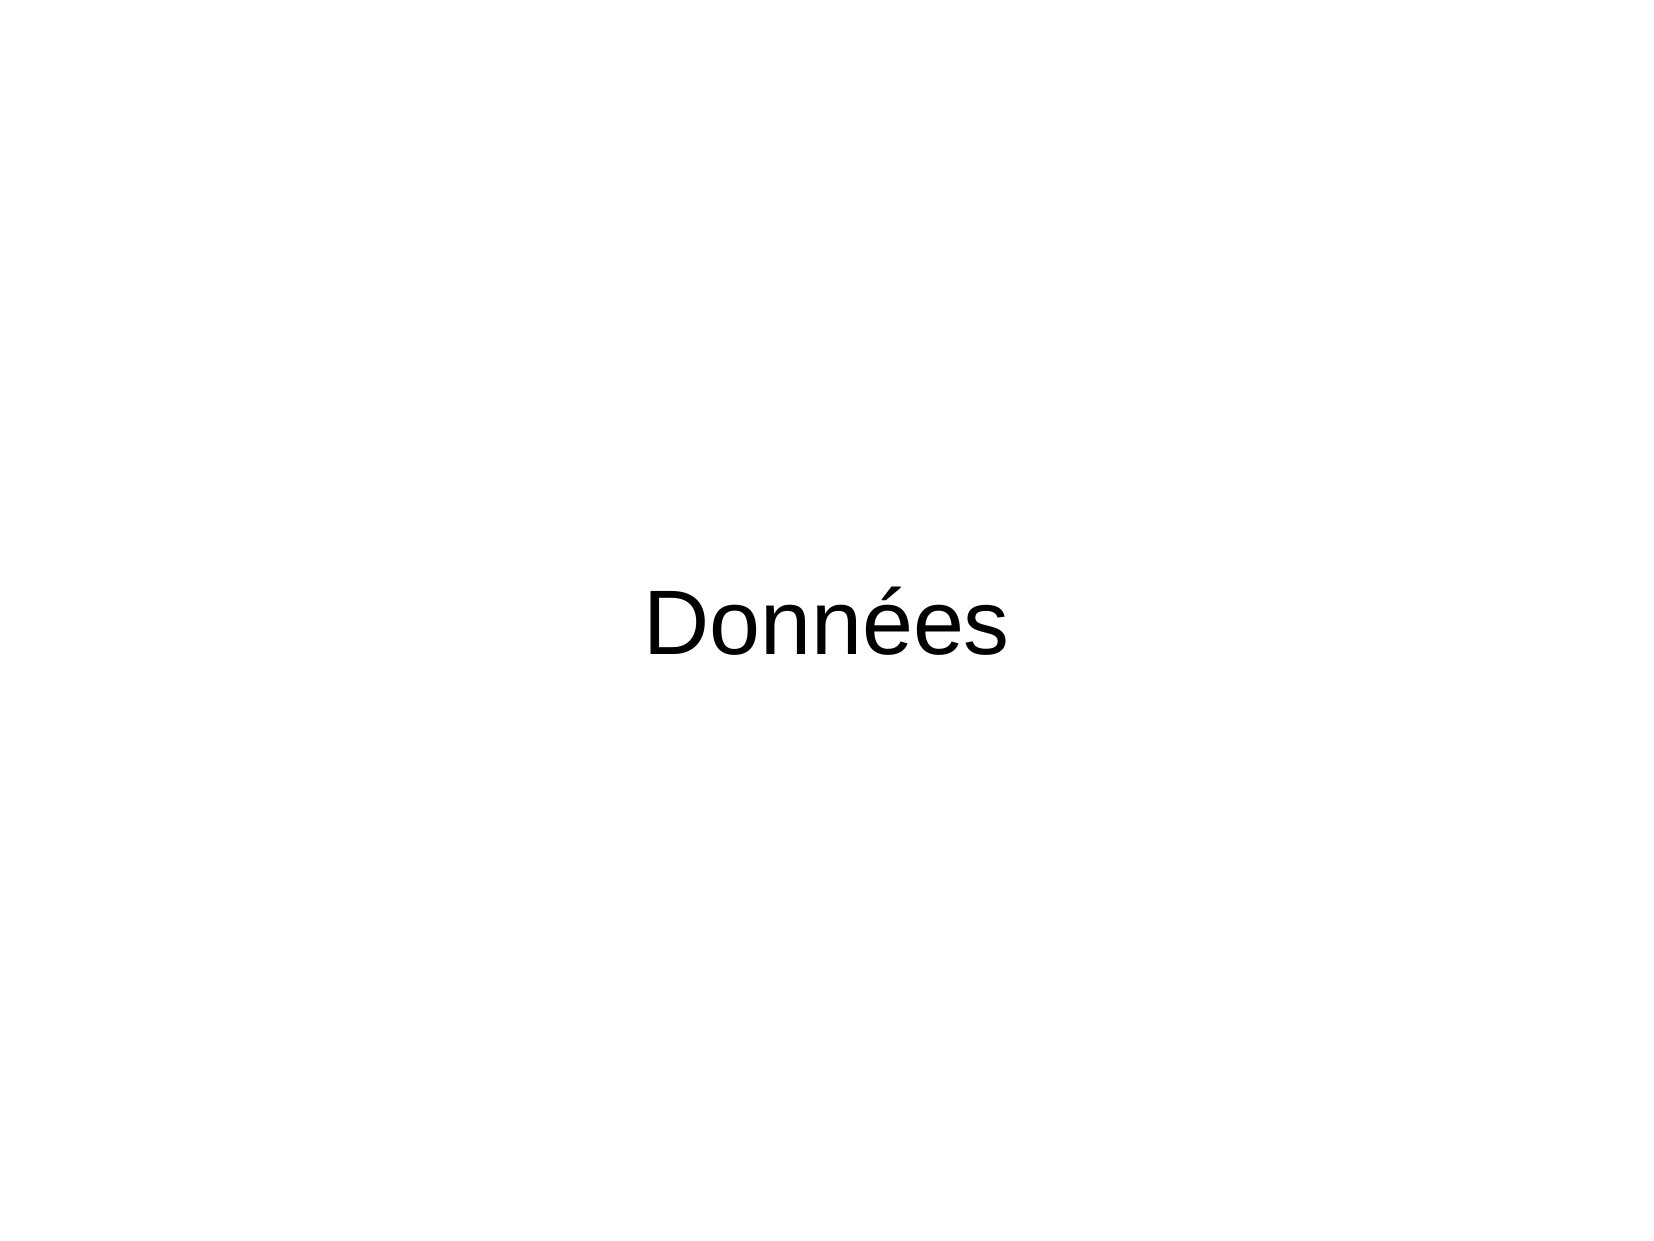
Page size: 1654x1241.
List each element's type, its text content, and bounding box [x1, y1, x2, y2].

title Données [82, 519, 1571, 727]
